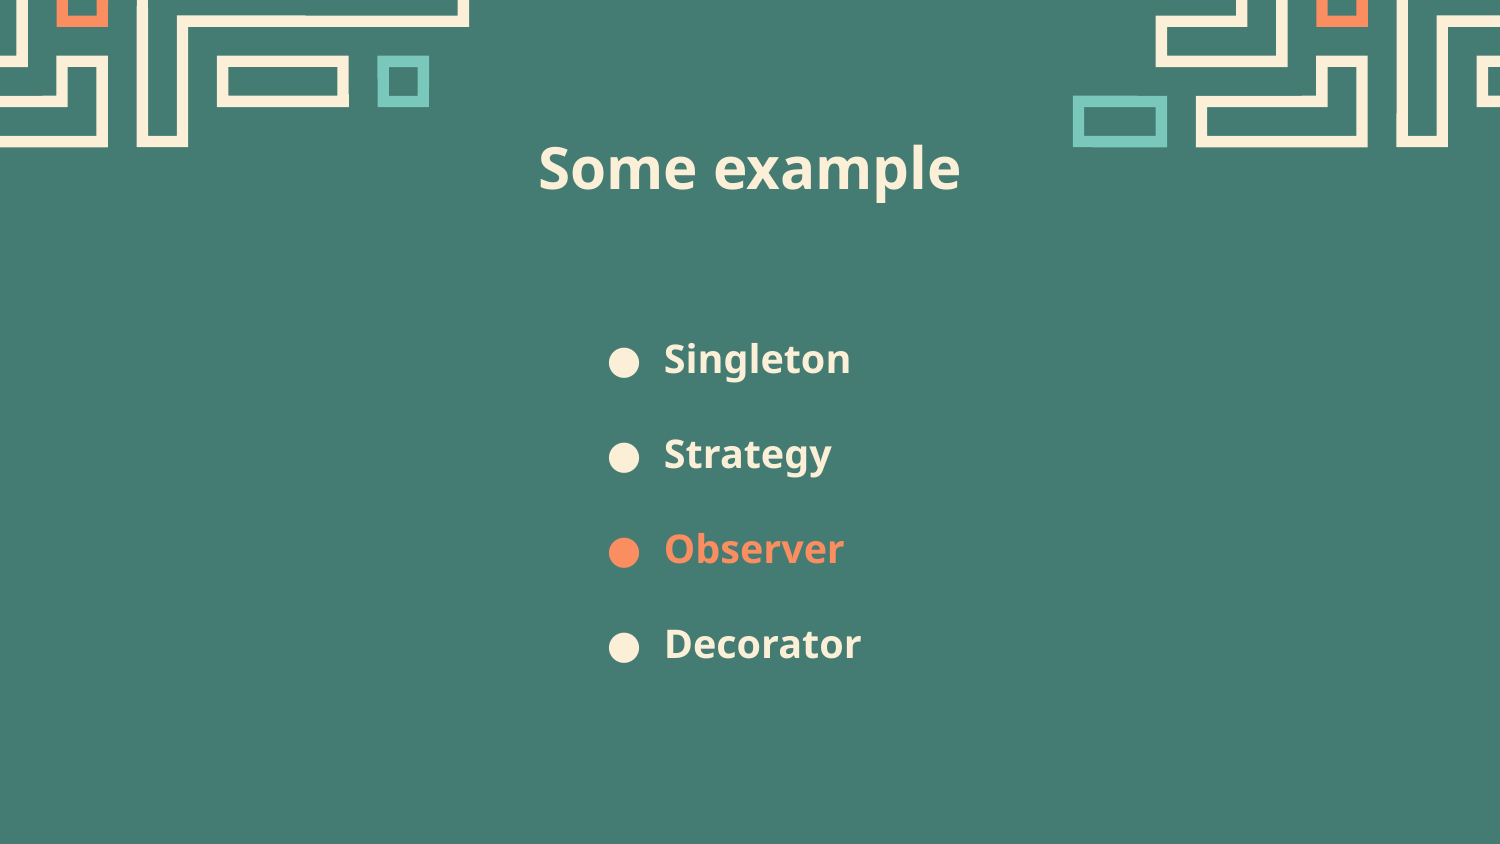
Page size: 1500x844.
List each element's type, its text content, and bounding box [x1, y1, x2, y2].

text_box Singleton Strategy Observer Decorator [574, 319, 926, 682]
title Some example [98, 122, 1402, 217]
